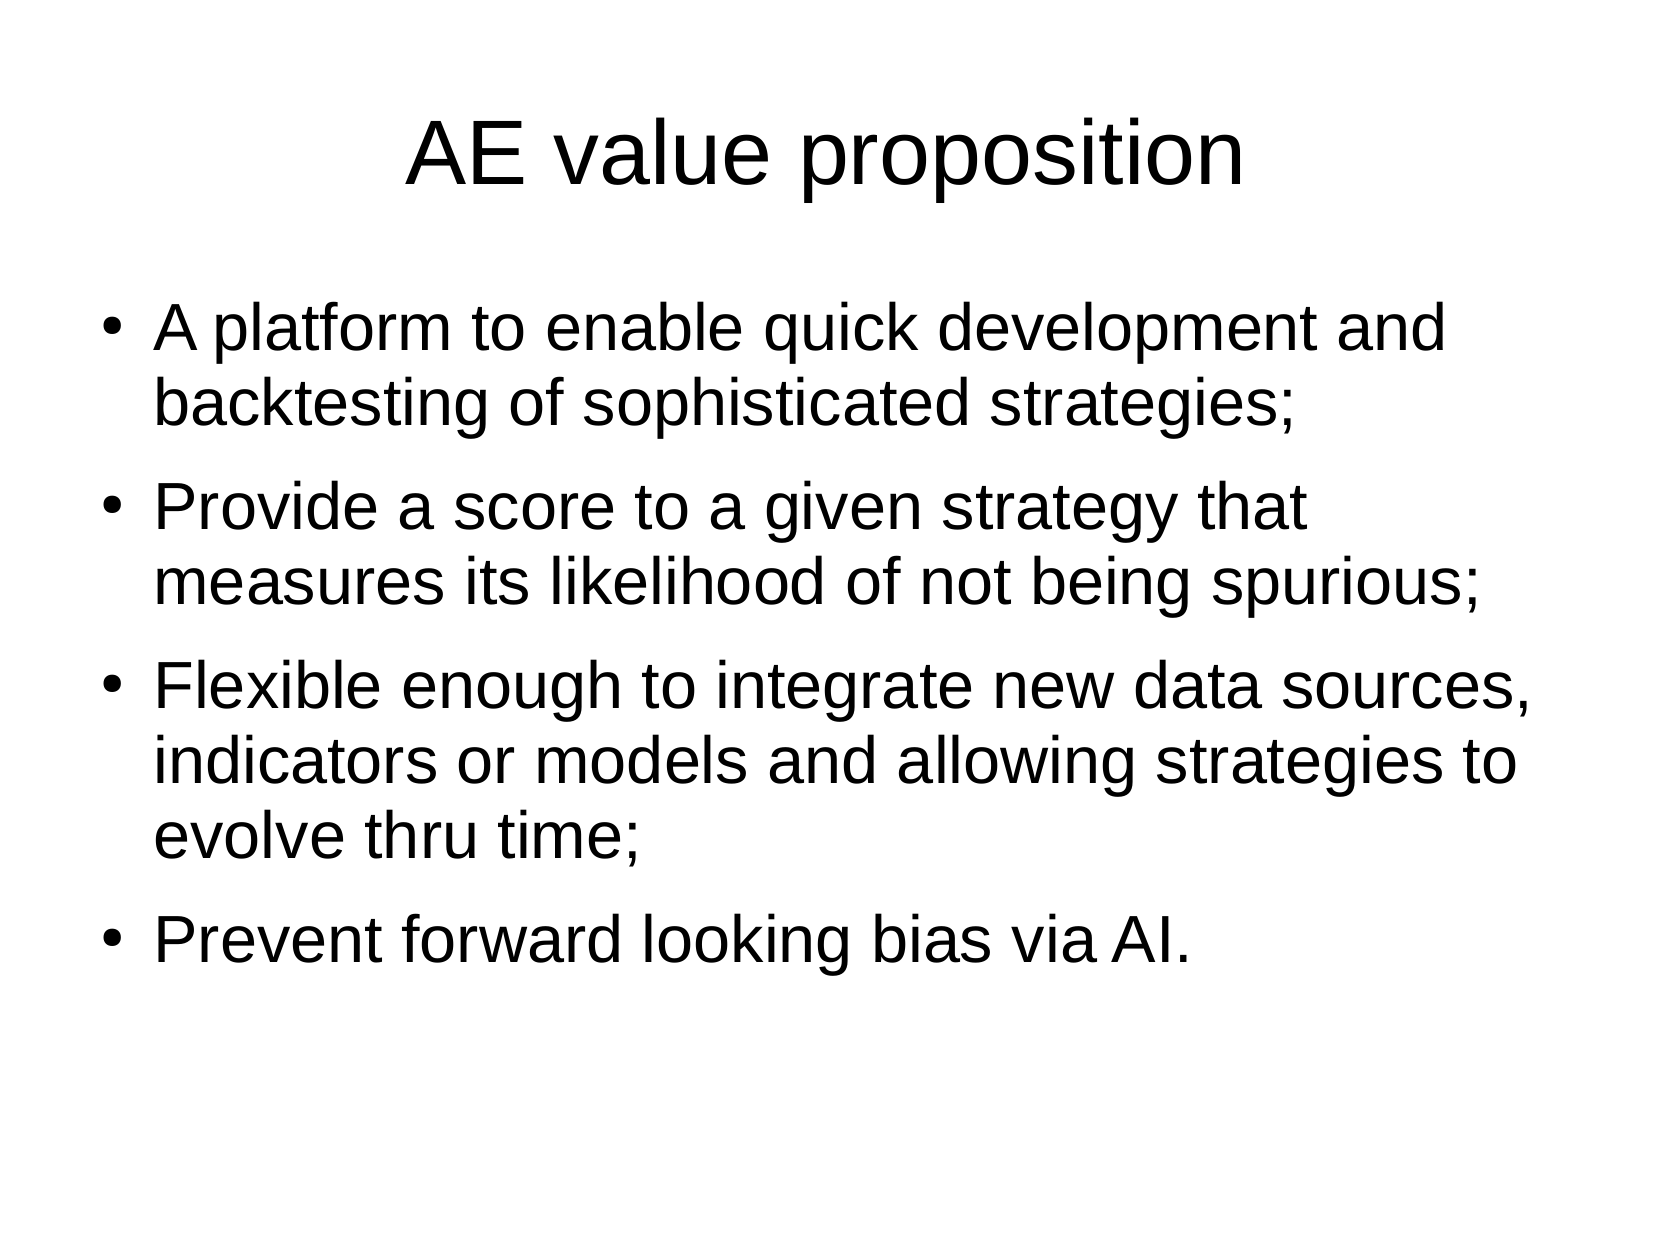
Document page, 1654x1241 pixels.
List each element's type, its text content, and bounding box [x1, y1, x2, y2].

list A platform to enable quick development and backtesting of sophisticated strategies; Provide a score to a given strategy that measures its likelihood of not being spurious; Flexible enough to integrate new data sources, indicators or models and allowing strategies to evolve thru time; Prevent forward looking bias via AI. [82, 290, 1571, 1010]
title AE value proposition [82, 49, 1571, 257]
